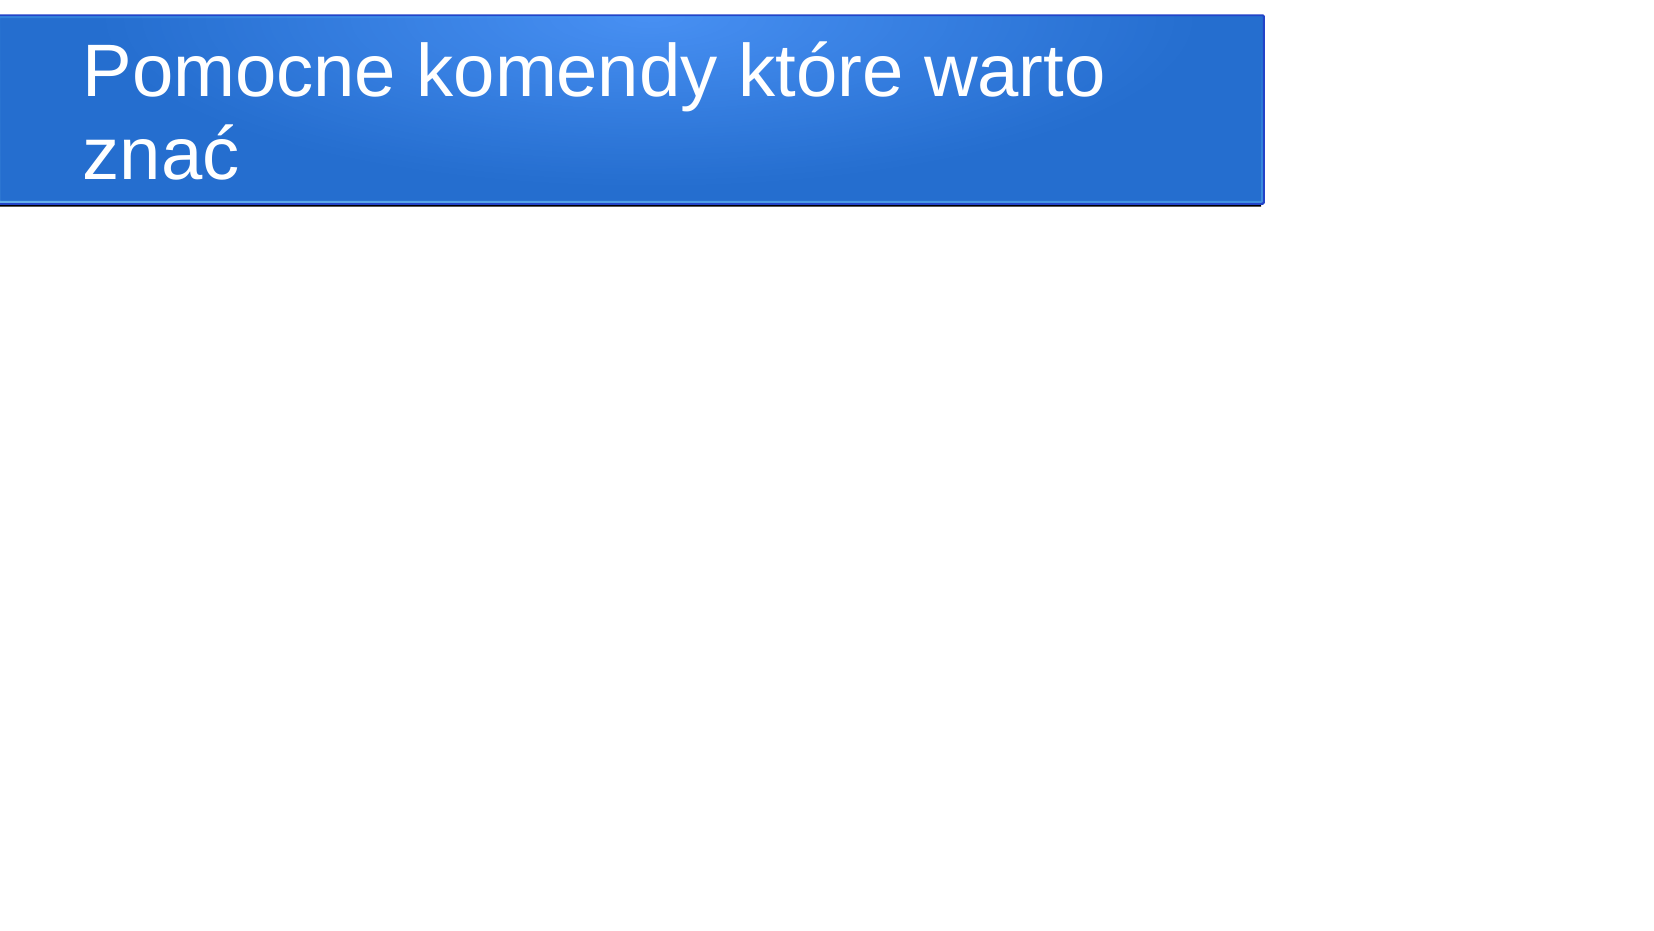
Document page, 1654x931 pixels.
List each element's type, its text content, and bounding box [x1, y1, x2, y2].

title Pomocne komendy które warto znać [82, 29, 1235, 196]
